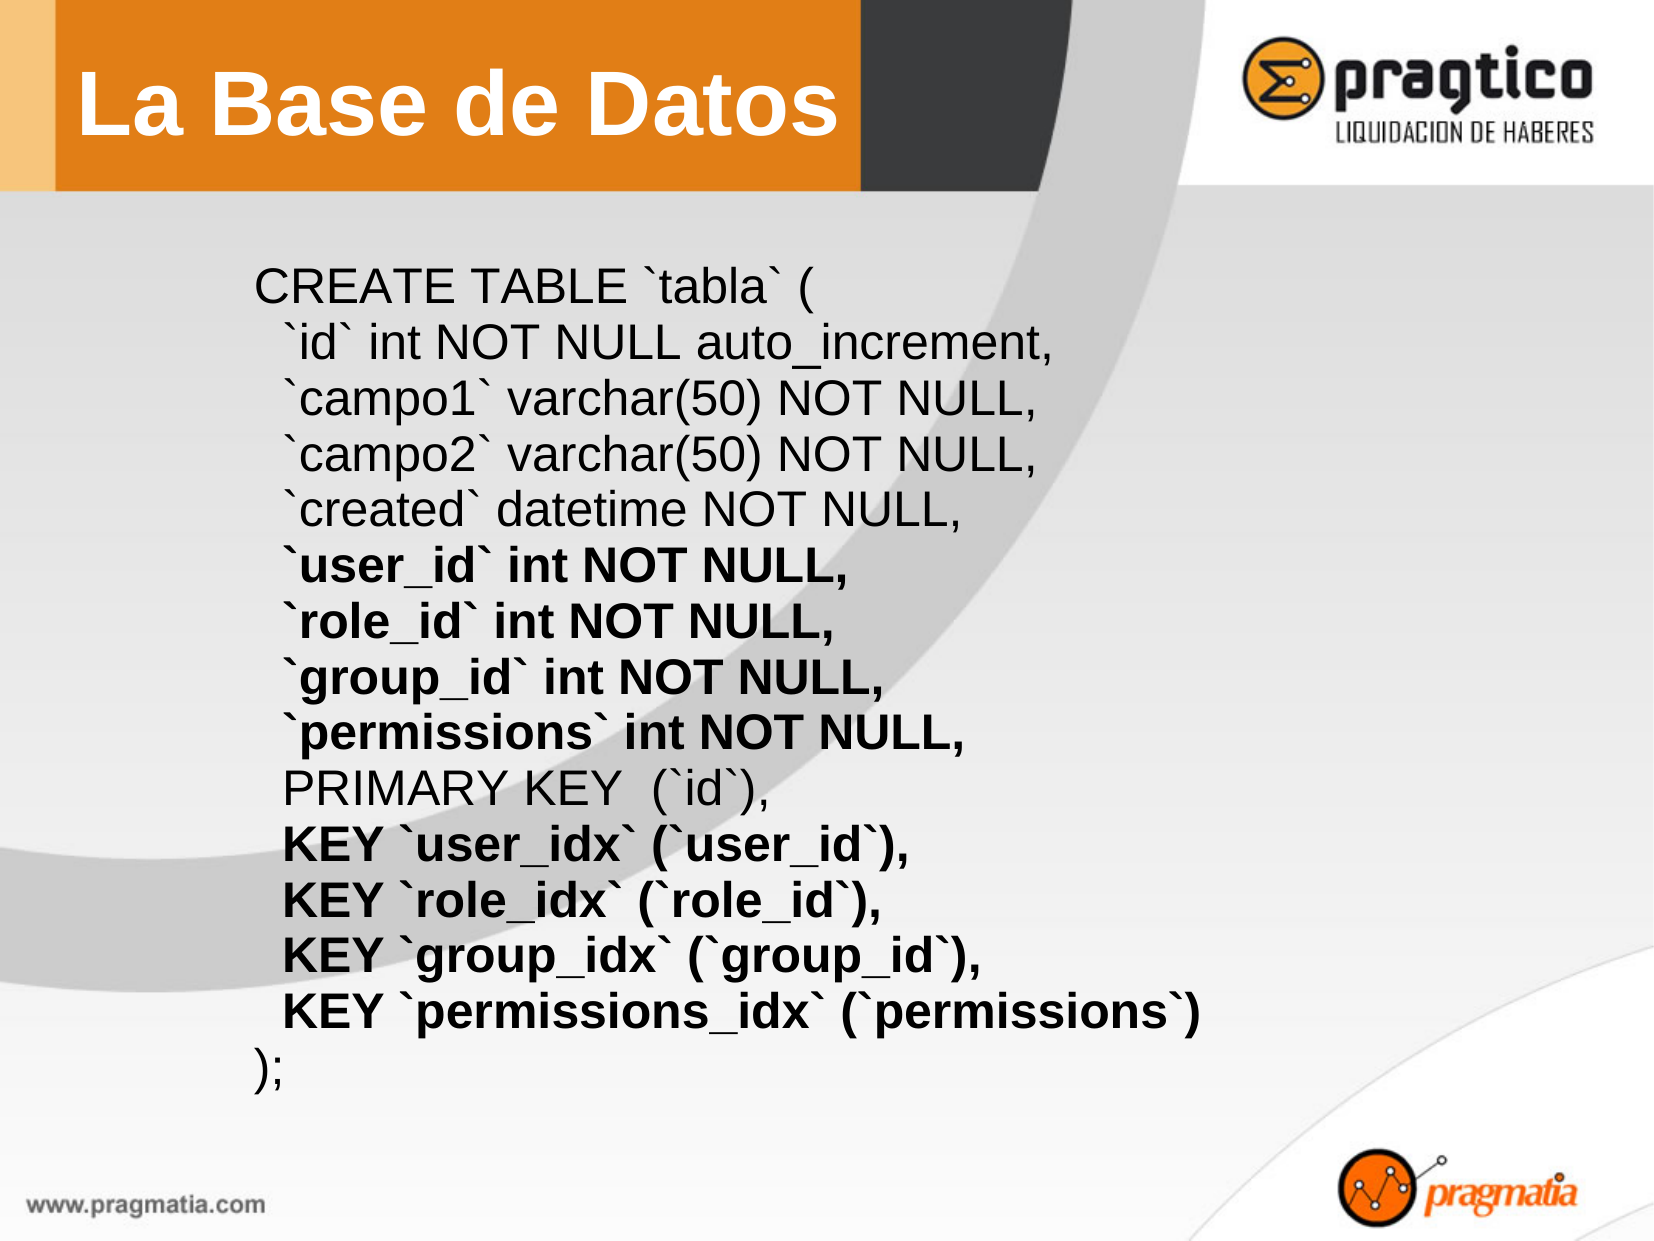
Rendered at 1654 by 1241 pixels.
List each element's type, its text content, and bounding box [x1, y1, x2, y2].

title La Base de Datos [76, 0, 1565, 208]
text_box CREATE TABLE `tabla` ( `id` int NOT NULL auto_increment, `campo1` varchar(50) NOT NULL, `campo2` varchar(50) NOT NULL, `created` datetime NOT NULL, `user_id` int NOT NULL, `role_id` int NOT NULL, `group_id` int NOT NULL, `permissions` int NOT NULL, PRIMARY KEY (`id`), KEY `user_idx` (`user_id`), KEY `role_idx` (`role_id`), KEY `group_idx` (`group_id`), KEY `permissions_idx` (`permissions`) ); [239, 251, 1217, 1103]
picture [0, 0, 1654, 1241]
